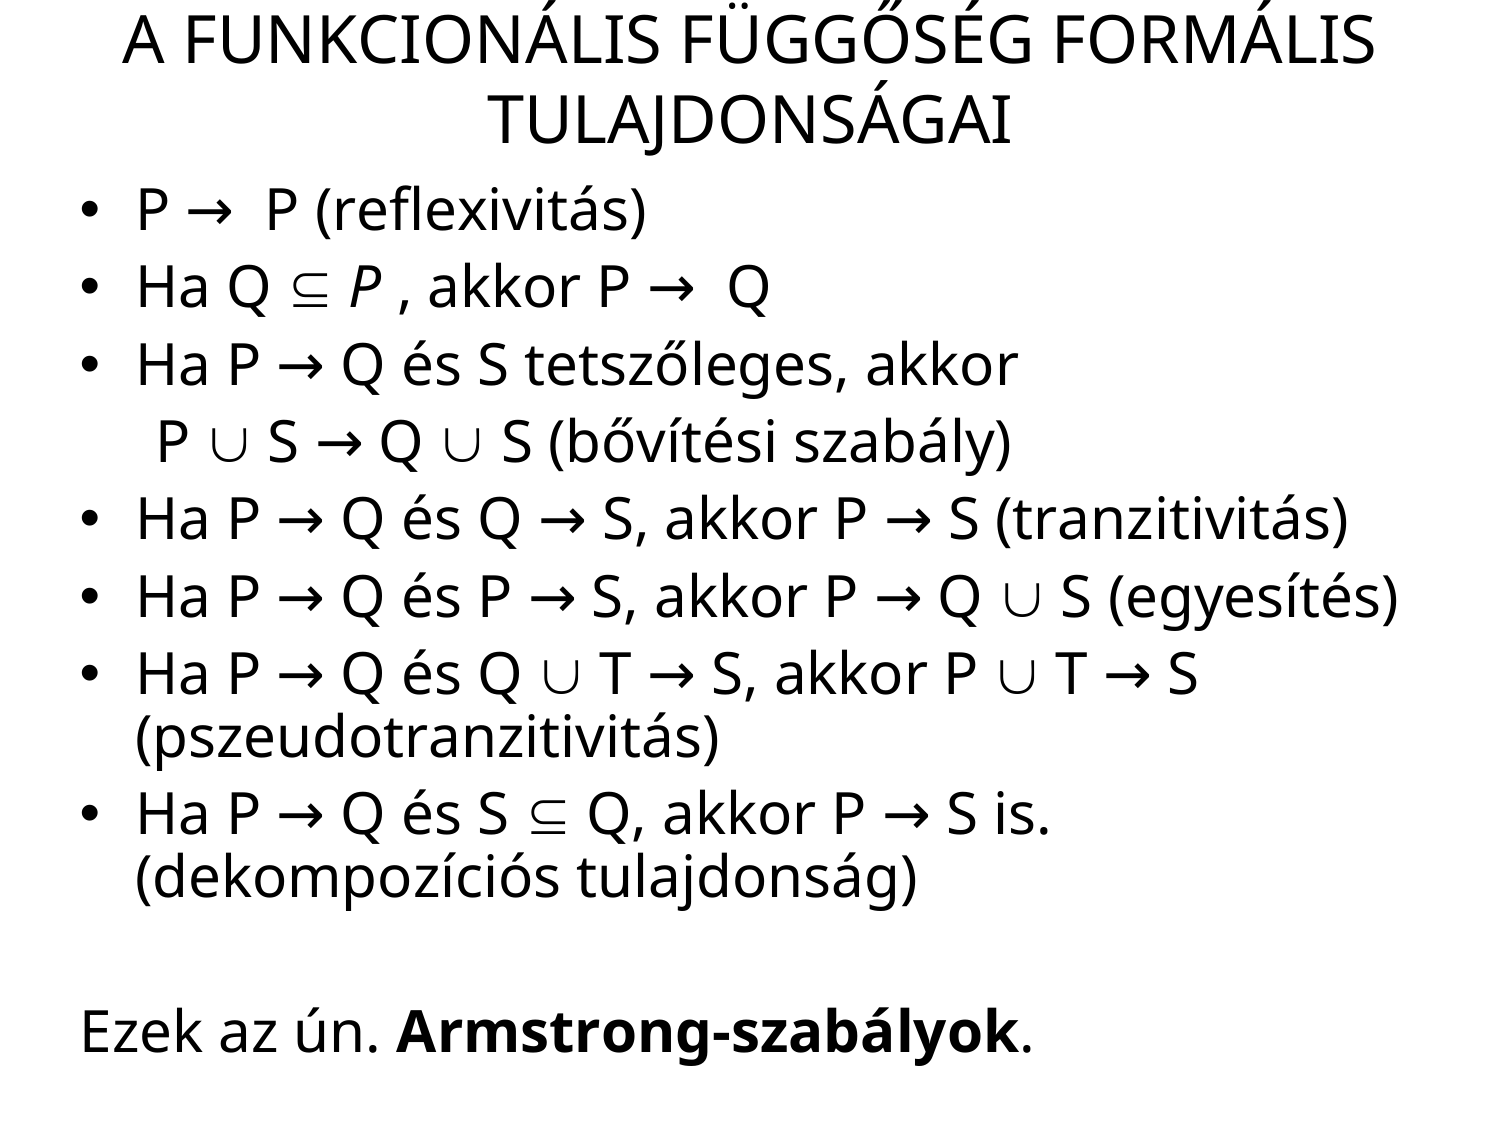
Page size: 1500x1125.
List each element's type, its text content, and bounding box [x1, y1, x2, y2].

list P → P (reflexivitás)‏ Ha Q  P , akkor P → Q Ha P → Q és S tetszőleges, akkor P  S → Q  S (bővítési szabály)‏ Ha P → Q és Q → S, akkor P → S (tranzitivitás)‏ Ha P → Q és P → S, akkor P → Q  S (egyesítés)‏ Ha P → Q és Q  T → S, akkor P  T → S (pszeudotranzitivitás)‏ Ha P → Q és S  Q, akkor P → S is. (dekompozíciós tulajdonság)‏ Ezek az ún. Armstrong-szabályok. [64, 172, 1426, 1125]
title A FUNKCIONÁLIS FÜGGŐSÉG FORMÁLIS TULAJDONSÁGAI [76, 0, 1425, 165]
